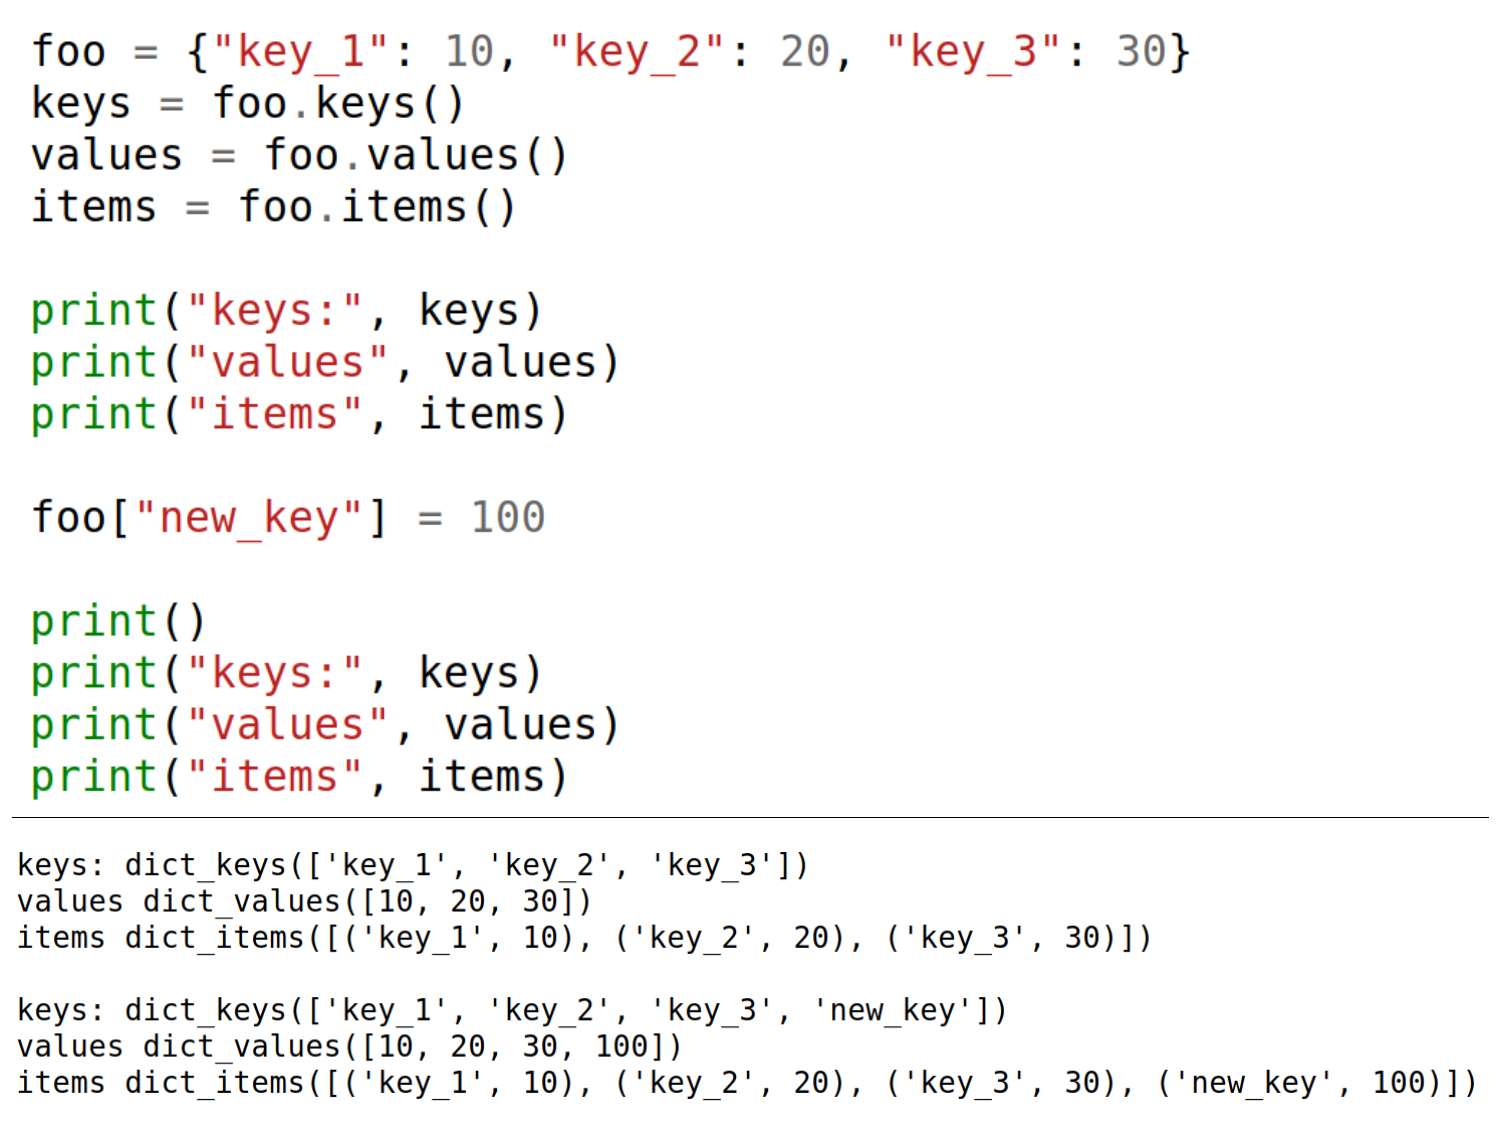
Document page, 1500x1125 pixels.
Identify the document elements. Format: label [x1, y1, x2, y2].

picture [18, 23, 1202, 807]
picture [8, 842, 1483, 1109]
